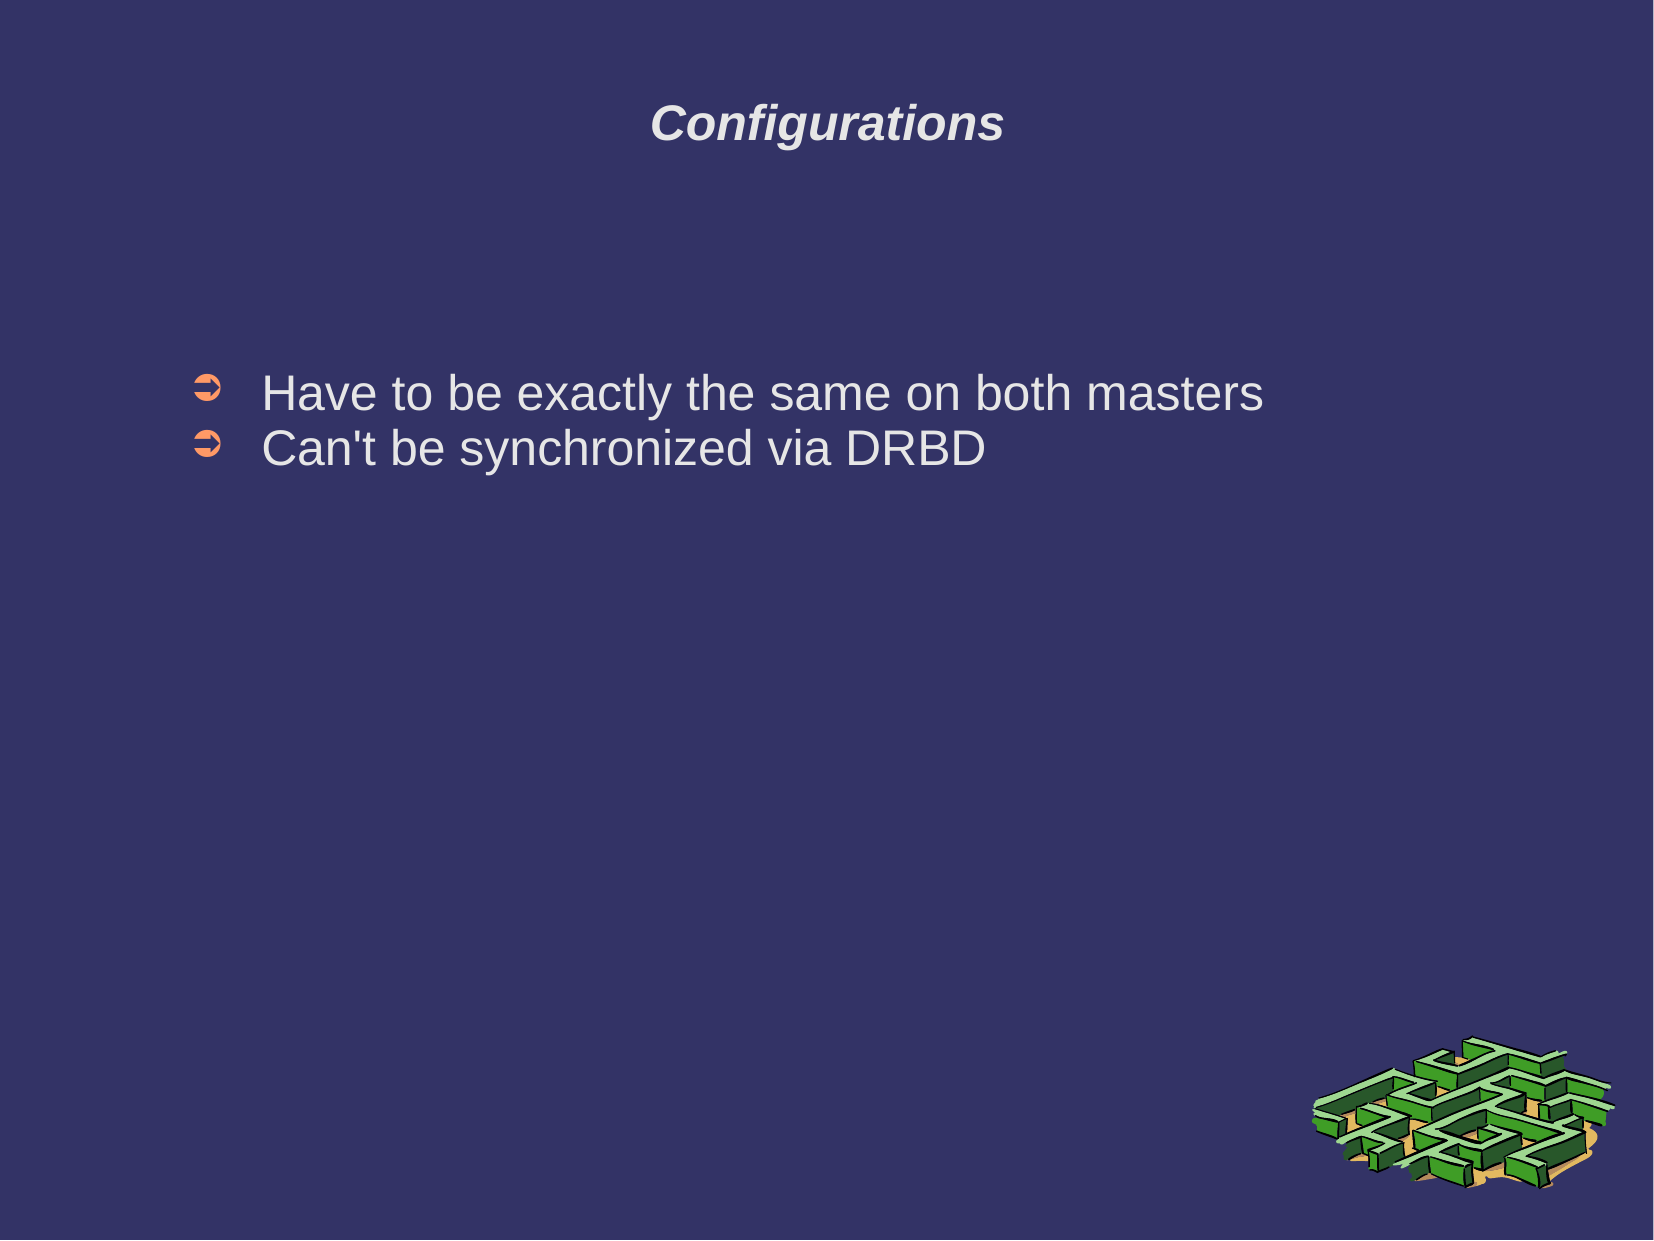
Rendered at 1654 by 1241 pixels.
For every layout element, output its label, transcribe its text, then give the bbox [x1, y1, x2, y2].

list Have to be exactly the same on both masters Can't be synchronized via DRBD [178, 364, 1570, 1085]
title Configurations [121, 19, 1534, 227]
